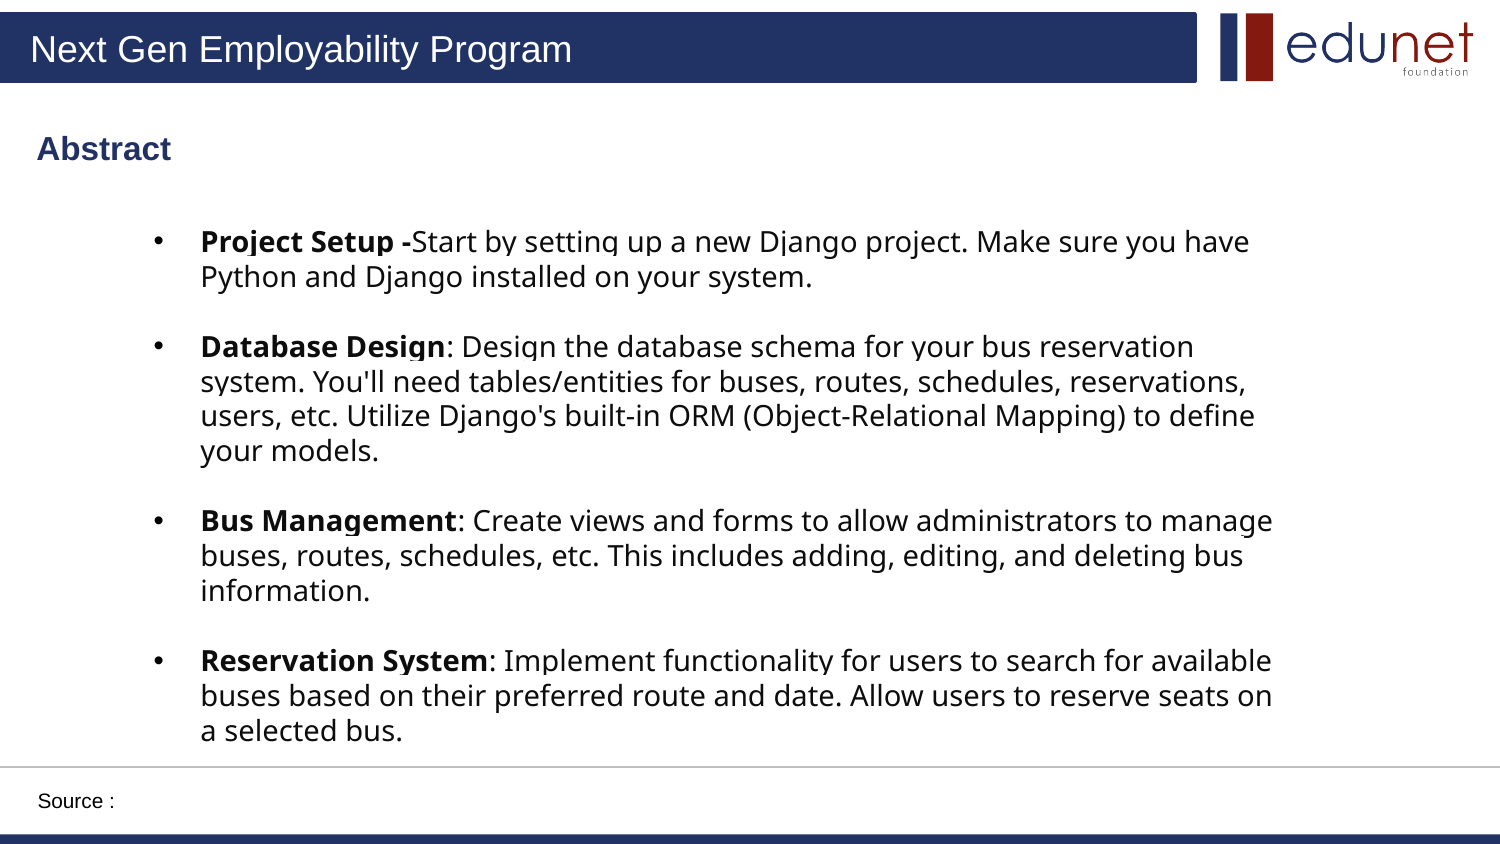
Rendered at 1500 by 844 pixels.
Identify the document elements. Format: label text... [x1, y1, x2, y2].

text_box Source : [22, 773, 138, 826]
text_box Project Setup -Start by setting up a new Django project. Make sure you have Python and Django installed on your system. Database Design: Design the database schema for your bus reservation system. You'll need tables/entities for buses, routes, schedules, reservations, users, etc. Utilize Django's built-in ORM (Object-Relational Mapping) to define your models. Bus Management: Create views and forms to allow administrators to manage buses, routes, schedules, etc. This includes adding, editing, and deleting bus information. Reservation System: Implement functionality for users to search for available buses based on their preferred route and date. Allow users to reserve seats on a selected bus. [138, 215, 1307, 844]
picture [1279, 14, 1482, 83]
title Abstract [21, 111, 504, 165]
